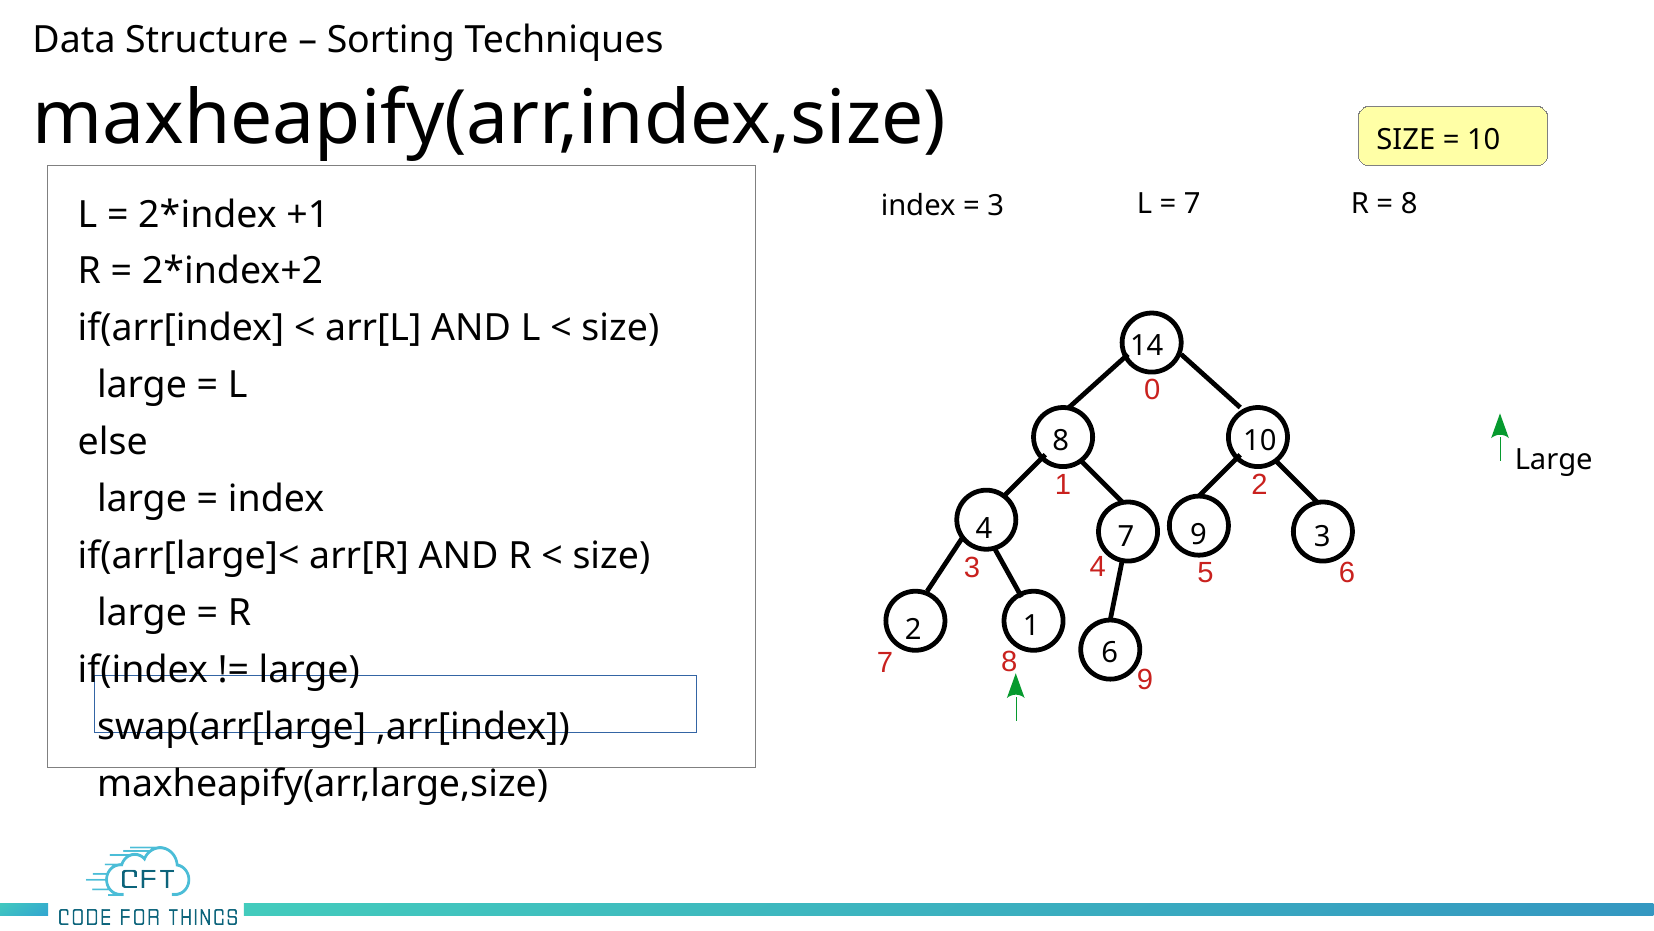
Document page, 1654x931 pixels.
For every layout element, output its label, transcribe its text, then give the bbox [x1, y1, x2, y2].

text_box [315, 733, 325, 737]
text_box [885, 605, 890, 636]
text_box L = 7 [1086, 175, 1239, 225]
text_box 8 [1037, 411, 1105, 461]
text_box [1306, 501, 1340, 507]
text_box 10 [1228, 411, 1296, 461]
text_box [1151, 512, 1158, 551]
text_box [964, 490, 1009, 500]
text_box [1080, 632, 1086, 667]
text_box 6 [1086, 624, 1135, 674]
text_box [172, 733, 182, 737]
text_box L = 2*index +1 R = 2*index+2 if(arr[index] < arr[L] AND L < size) large = L else large = index if(arr[large]< arr[R] AND R < size) large = R if(index != large) swap(arr[large] ,arr[index]) maxheapify(arr,large,size) [53, 179, 756, 733]
text_box index = 3 [830, 177, 1075, 227]
text_box 7 [1102, 507, 1151, 557]
text_box 6 [1324, 548, 1371, 597]
text_box 8 [986, 638, 1033, 686]
text_box [1244, 407, 1272, 411]
text_box 4 [960, 500, 1010, 550]
text_box 3 [949, 543, 996, 592]
text_box [489, 733, 499, 737]
text_box [1033, 423, 1037, 451]
text_box 9 [1122, 655, 1168, 704]
text_box 1 [1039, 460, 1086, 509]
text_box R = 8 [1300, 175, 1457, 225]
text_box [1010, 502, 1016, 538]
text_box [1358, 106, 1548, 166]
text_box [939, 602, 946, 639]
text_box [1057, 602, 1064, 639]
picture [59, 846, 237, 925]
text_box [47, 166, 756, 768]
text_box 3 [1299, 507, 1348, 557]
text_box [1136, 312, 1167, 317]
text_box 5 [1182, 548, 1229, 597]
text_box [1176, 496, 1221, 506]
text_box 7 [862, 638, 909, 686]
text_box [1307, 557, 1324, 562]
text_box 1 [1008, 597, 1057, 647]
text_box [1098, 517, 1102, 542]
text_box 4 [1074, 542, 1121, 591]
text_box [1135, 633, 1140, 666]
text_box 2 [1236, 460, 1283, 509]
text_box [1023, 591, 1052, 597]
title Data Structure – Sorting Techniques maxheapify(arr,index,size) [32, 12, 1184, 166]
text_box [1169, 508, 1175, 543]
text_box 9 [1175, 506, 1224, 556]
text_box [1033, 647, 1048, 651]
text_box 2 [890, 601, 939, 651]
text_box [1111, 501, 1145, 507]
text_box [893, 591, 938, 601]
text_box 3 [949, 543, 955, 552]
text_box [1121, 557, 1144, 562]
text_box [1049, 407, 1077, 411]
text_box [1093, 674, 1127, 680]
text_box [1224, 510, 1229, 542]
text_box 0 [1129, 365, 1176, 414]
text_box 14 [1107, 317, 1184, 367]
text_box [1095, 620, 1126, 624]
text_box [956, 506, 960, 534]
text_box SIZE = 10 [1361, 110, 1542, 160]
text_box Large [1464, 431, 1622, 481]
text_box [1293, 514, 1299, 549]
text_box [1348, 515, 1353, 548]
text_box [1003, 605, 1008, 636]
